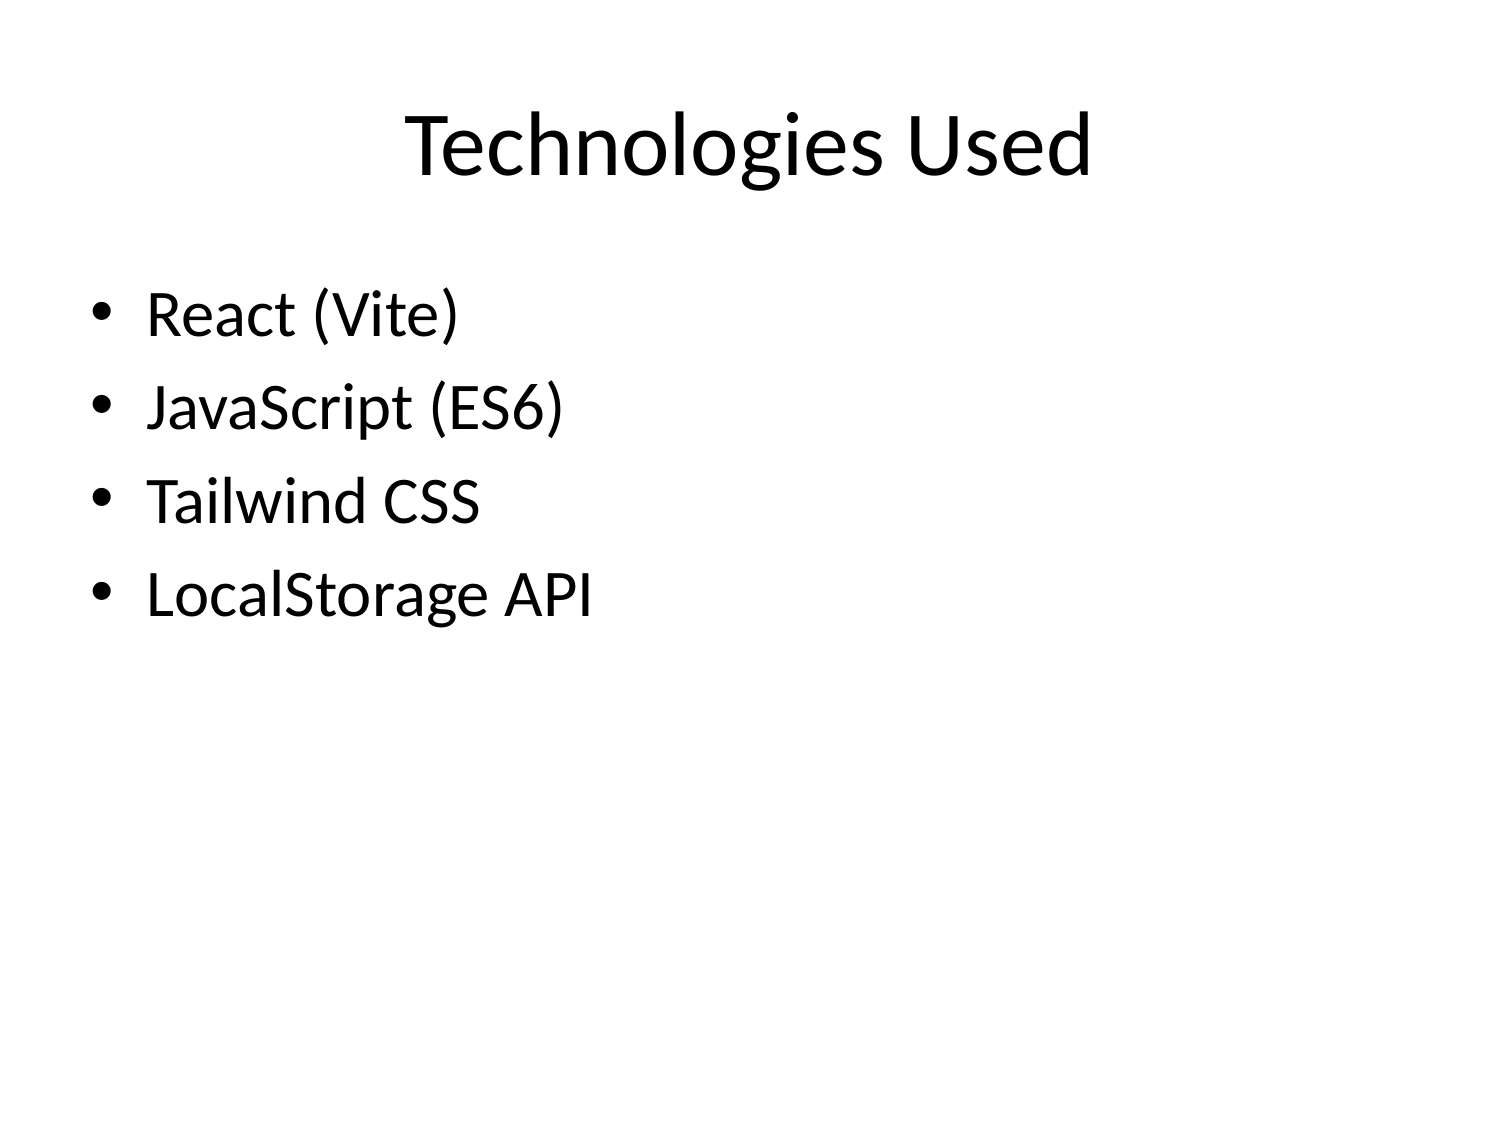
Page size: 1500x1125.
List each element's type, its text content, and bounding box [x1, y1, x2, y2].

title Technologies Used [75, 45, 1425, 233]
list React (Vite) JavaScript (ES6) Tailwind CSS LocalStorage API [75, 262, 1425, 1005]
